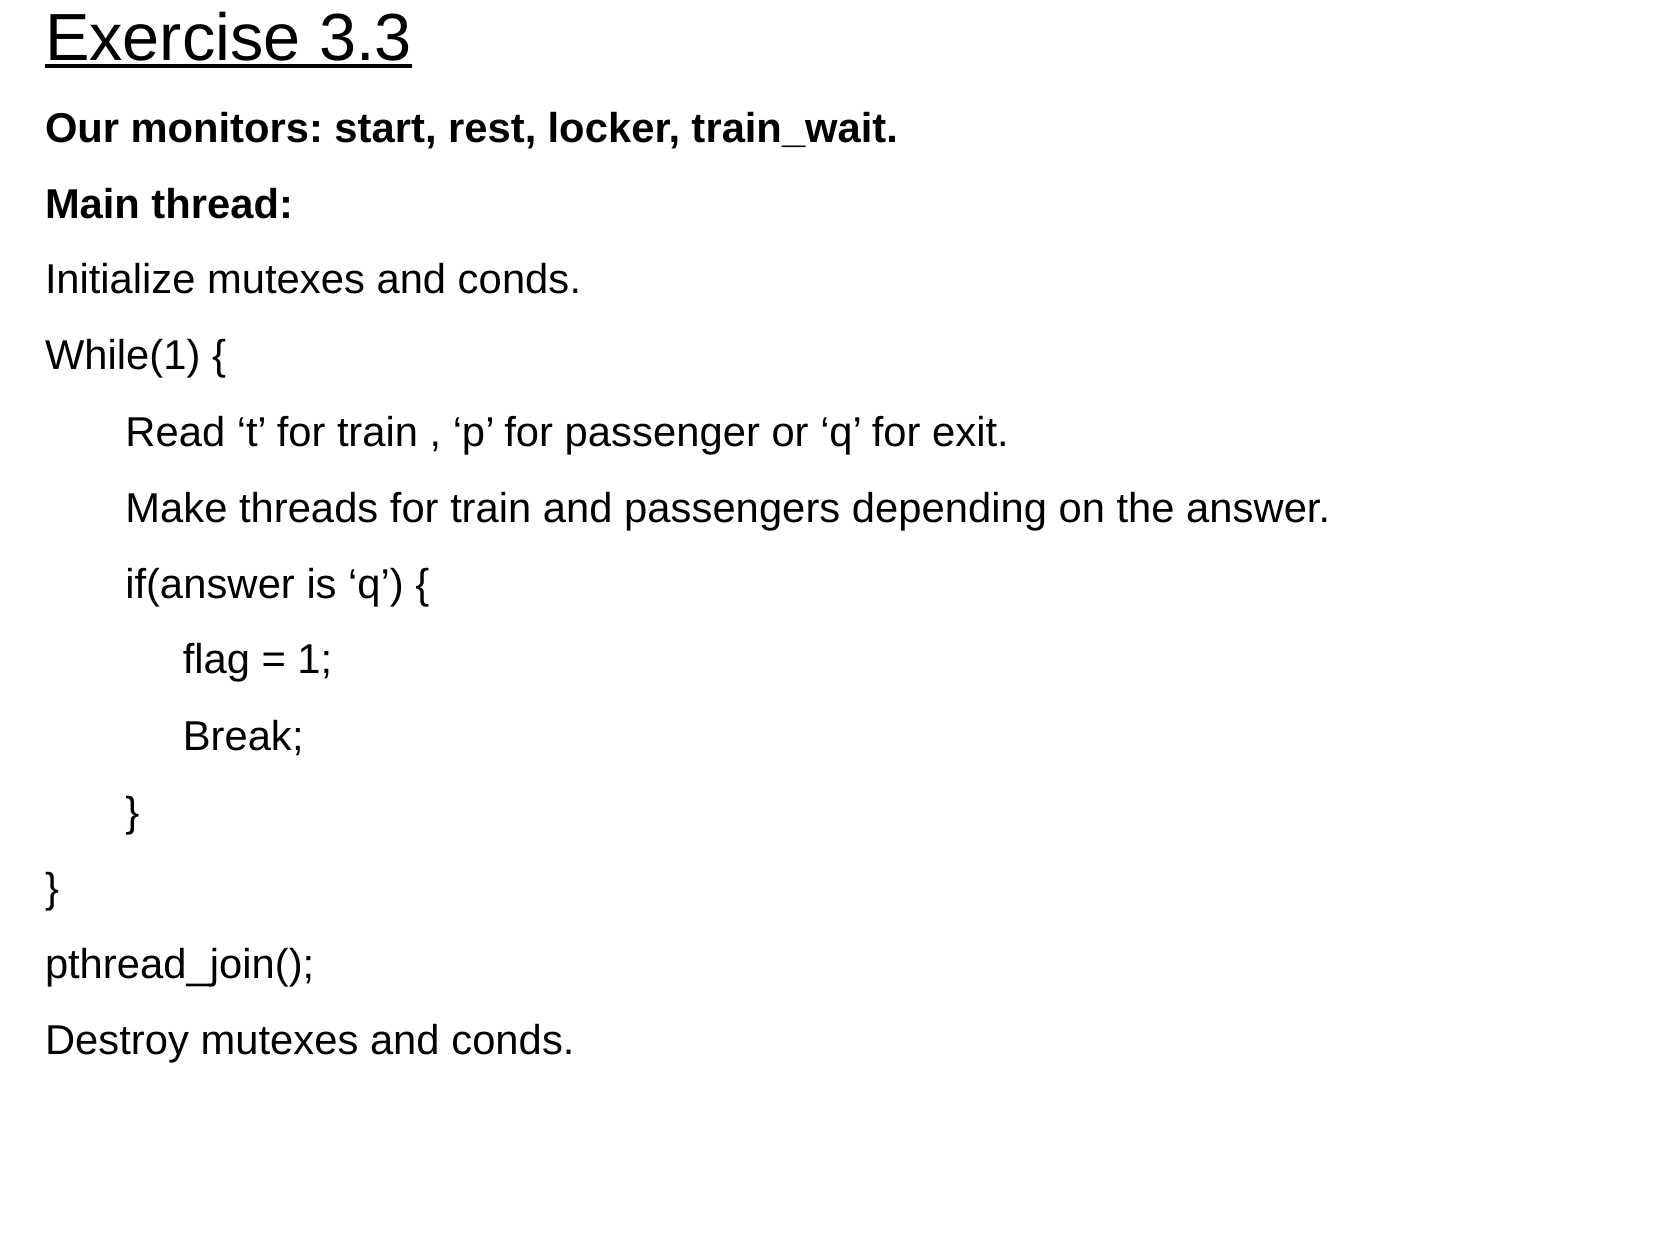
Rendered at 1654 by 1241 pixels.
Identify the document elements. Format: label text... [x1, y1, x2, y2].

list Exercise 3.3 Our monitors: start, rest, locker, train_wait. Main thread: Initialize mutexes and conds. While(1) { Read ‘t’ for train , ‘p’ for passenger or ‘q’ for exit. Make threads for train and passengers depending on the answer. if(answer is ‘q’) { flag = 1; Break; } } pthread_join(); Destroy mutexes and conds. [45, 0, 1654, 1241]
